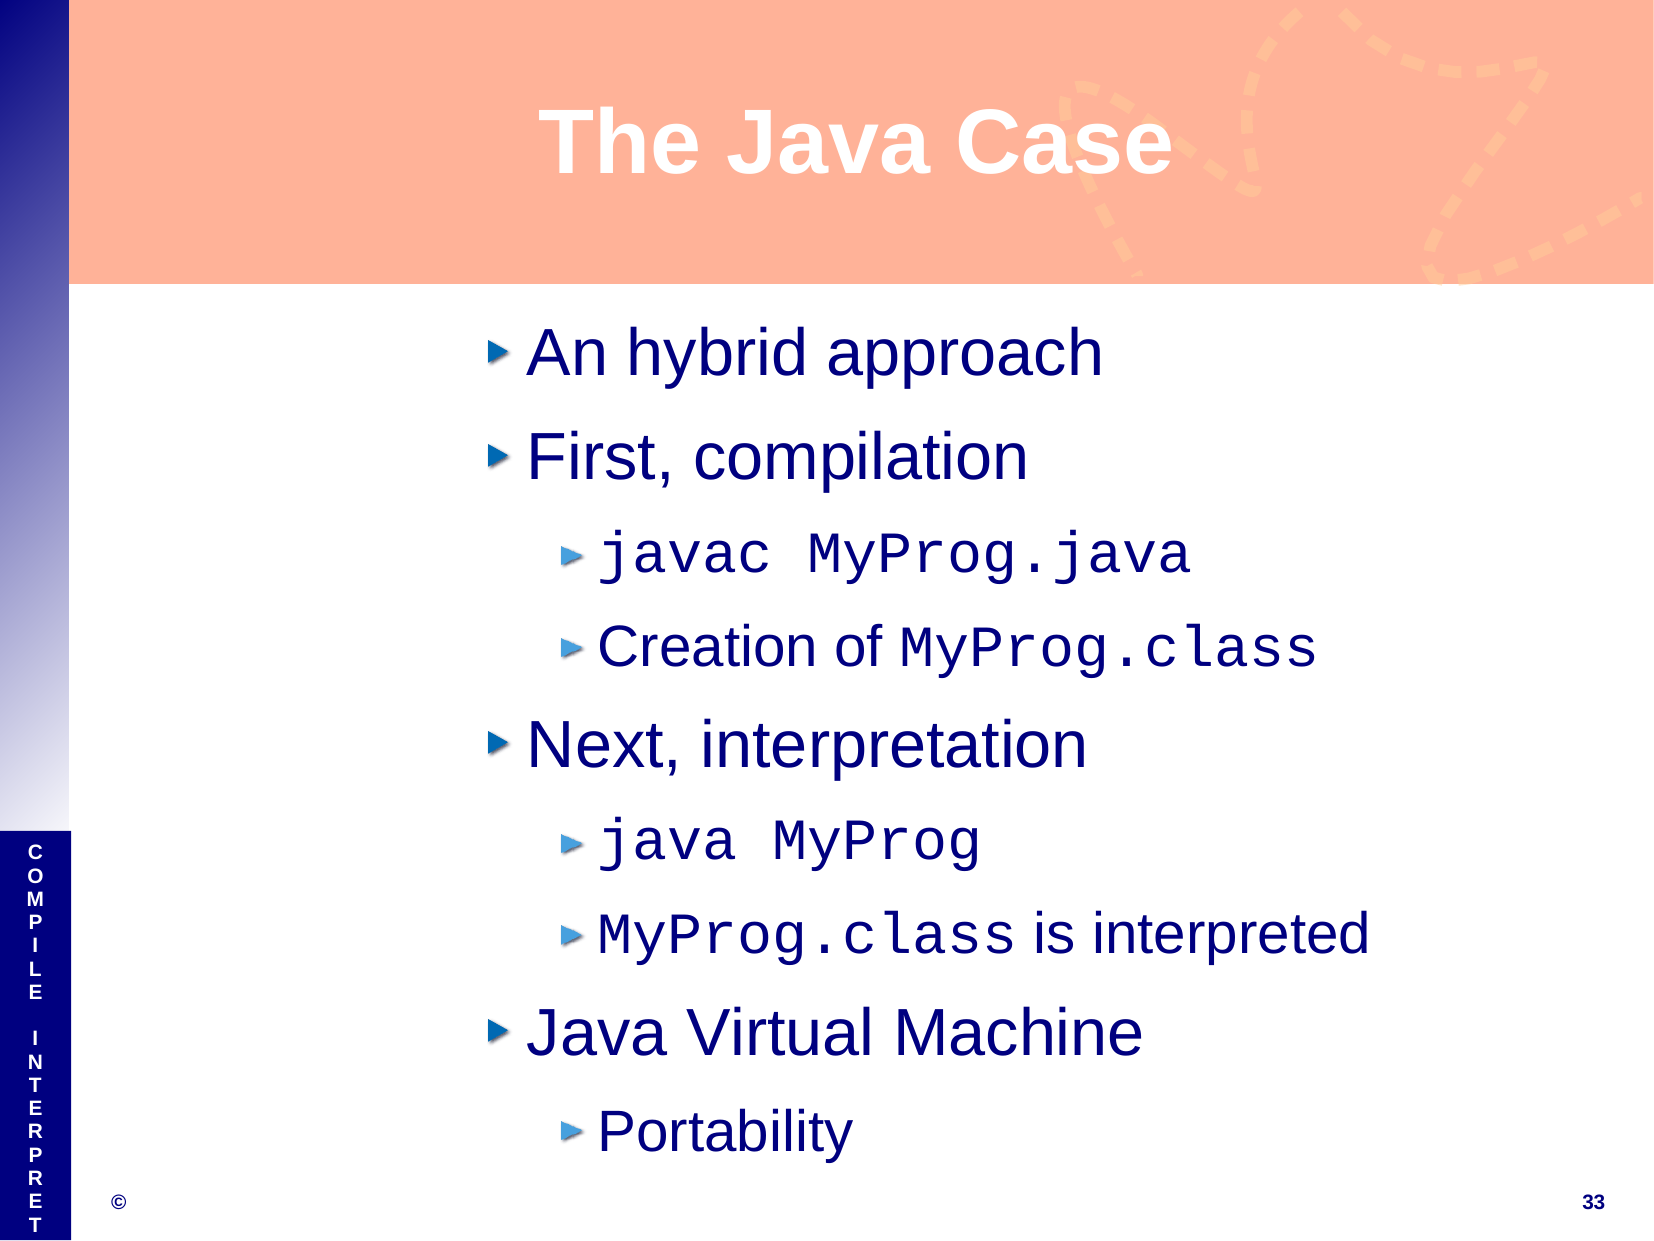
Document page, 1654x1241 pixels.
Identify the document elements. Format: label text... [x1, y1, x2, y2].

text_box C O M P I L E I N T E R P R E T [0, 830, 71, 1241]
title The Java Case [97, 37, 1617, 246]
list An hybrid approach First, compilation javac MyProg.java Creation of MyProg.class Next, interpretation java MyProg MyProg.class is interpreted Java Virtual Machine Portability [455, 315, 1434, 1164]
